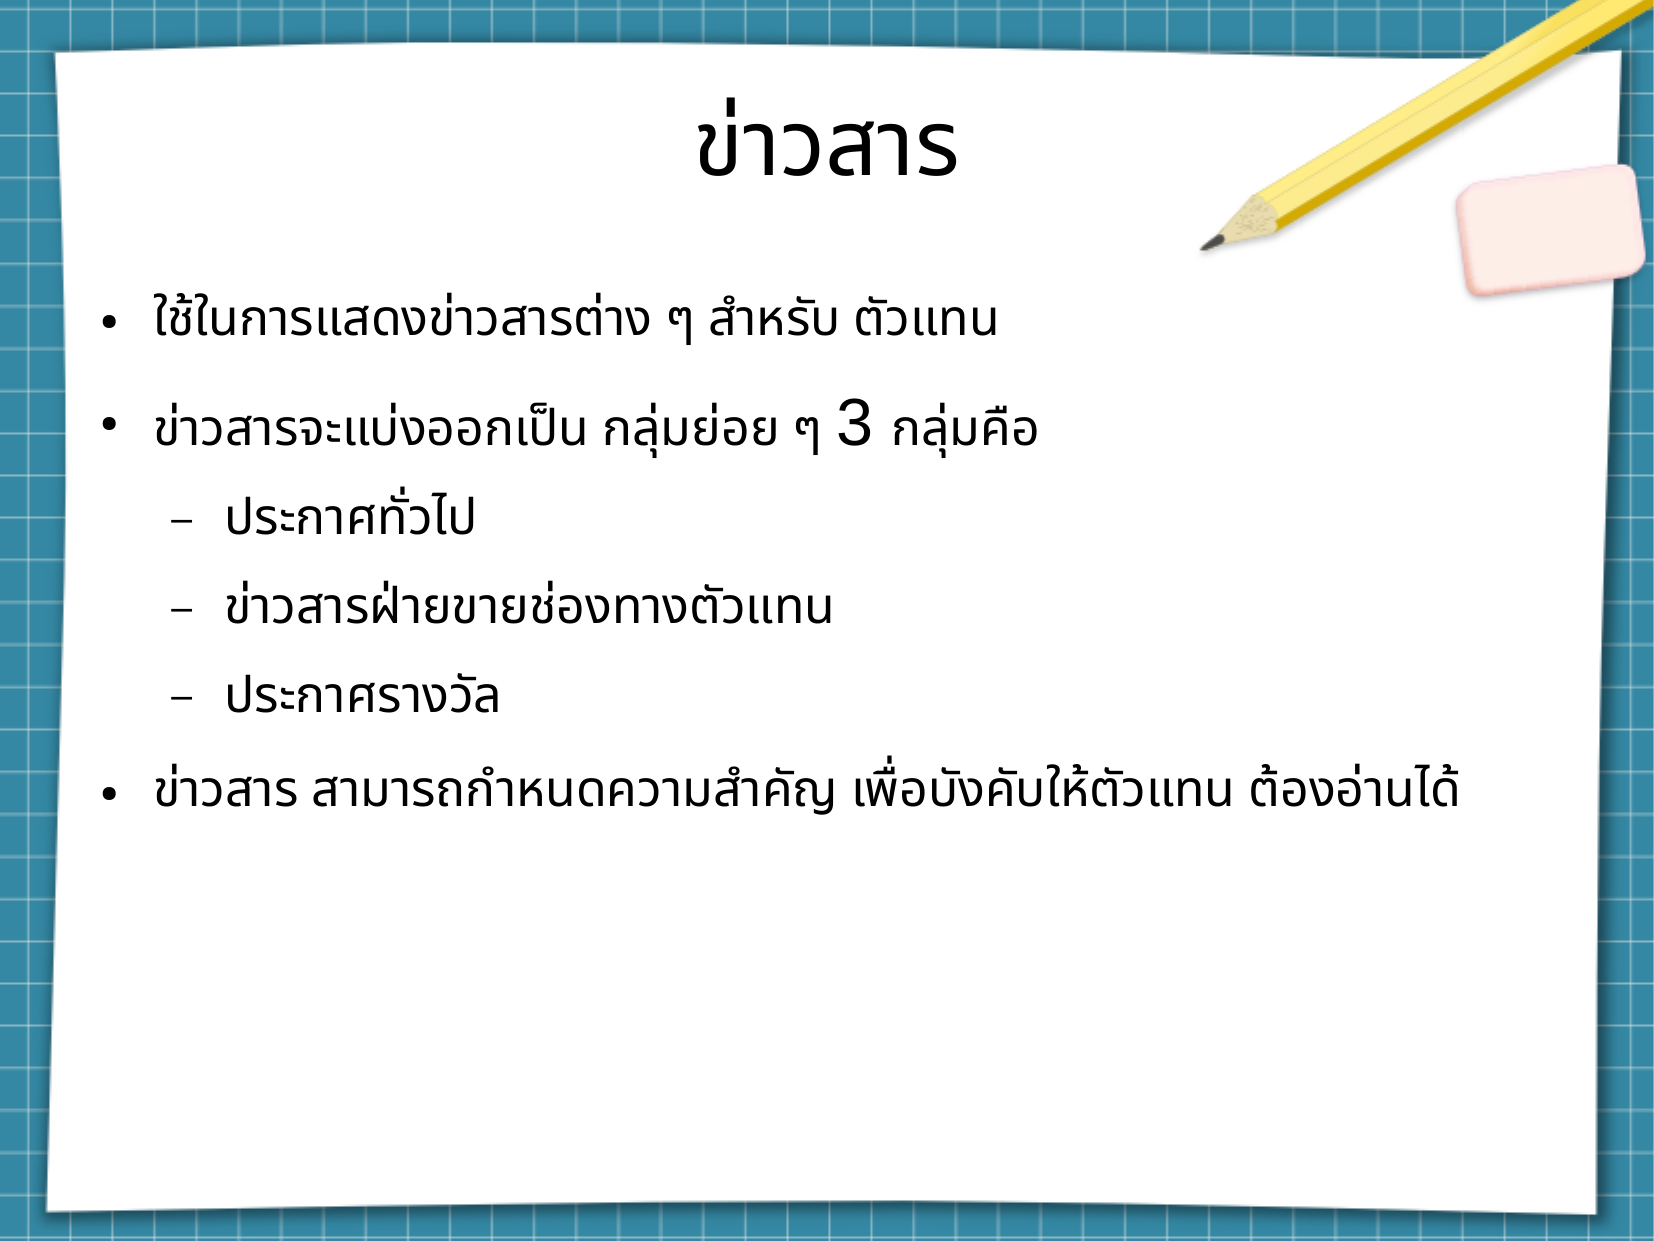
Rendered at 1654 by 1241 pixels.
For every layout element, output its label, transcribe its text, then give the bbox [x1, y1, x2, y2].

title ข่าวสาร [82, 49, 1571, 257]
picture [0, 0, 1654, 1241]
list ใช้ในการแสดงข่าวสารต่าง ๆ สำหรับ ตัวแทน ข่าวสารจะแบ่งออกเป็น กลุ่มย่อย ๆ 3 กลุ่มคือ ประกาศทั่วไป ข่าวสารฝ่ายขายช่องทางตัวแทน ประกาศรางวัล ข่าวสาร สามารถกำหนดความสำคัญ เพื่อบังคับให้ตัวแทน ต้องอ่านได้ [82, 290, 1571, 1010]
